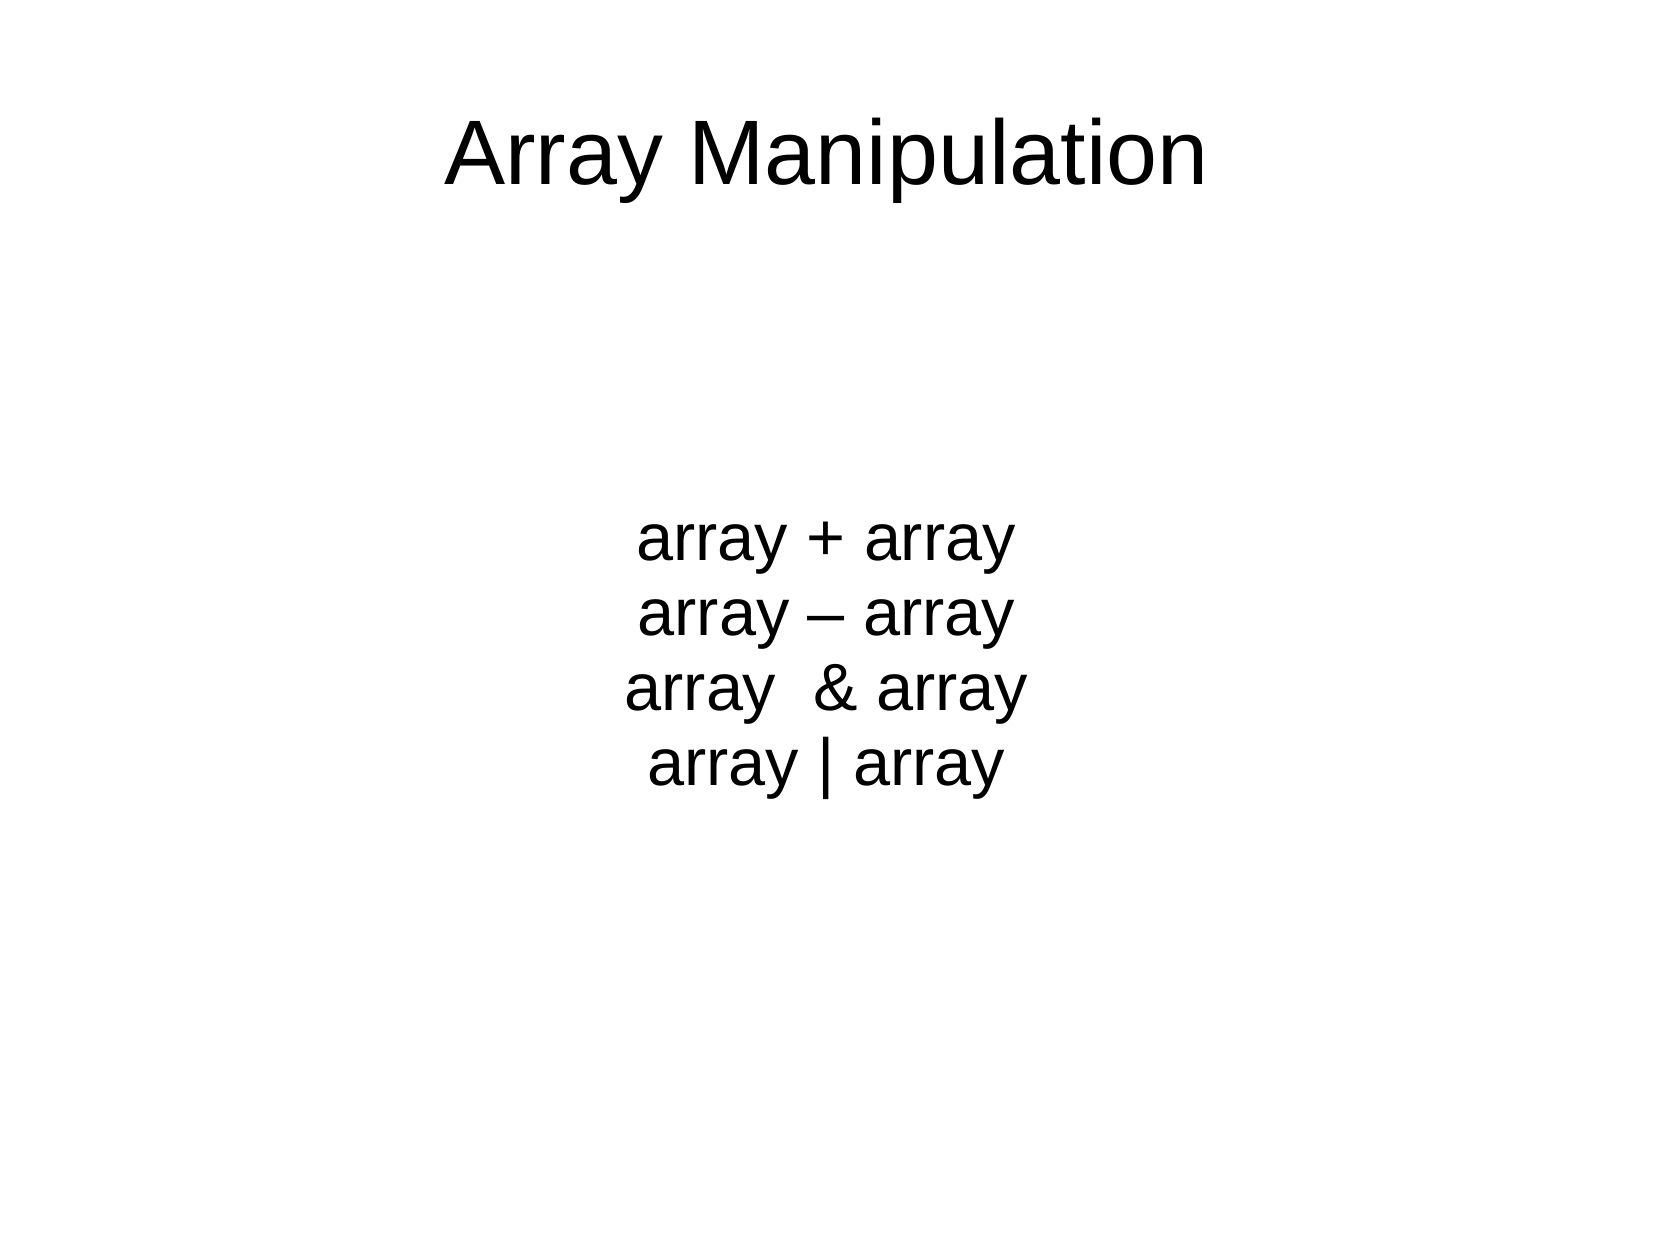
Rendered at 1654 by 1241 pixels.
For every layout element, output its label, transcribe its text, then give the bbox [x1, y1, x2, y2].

title Array Manipulation [82, 49, 1571, 257]
subtitle array + array array – array array & array array | array [82, 290, 1571, 1010]
